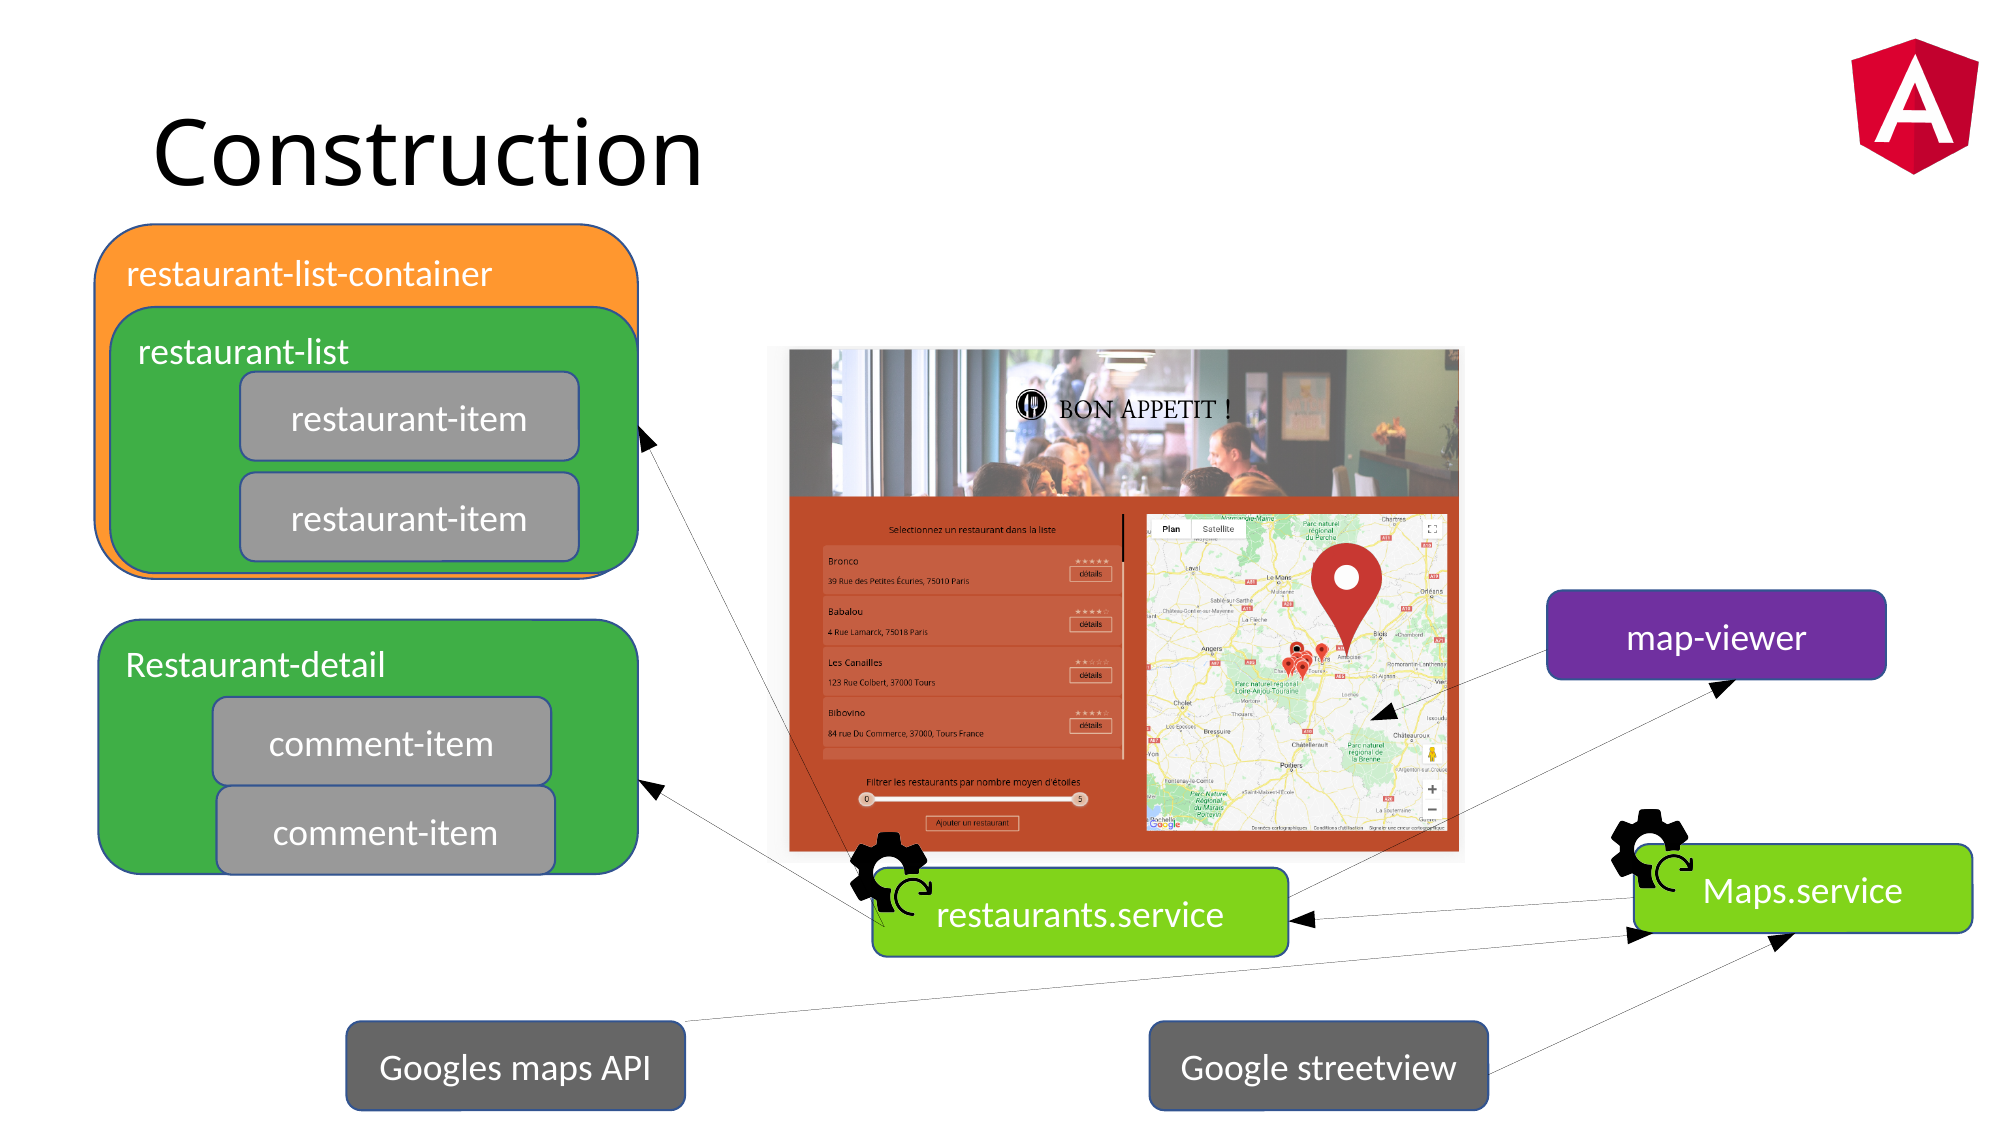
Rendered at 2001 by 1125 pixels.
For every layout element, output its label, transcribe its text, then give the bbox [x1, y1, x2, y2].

picture [767, 858, 775, 863]
picture [767, 691, 878, 916]
text_box comment-item [216, 785, 556, 875]
text_box map-viewer [1547, 590, 1886, 680]
picture [1611, 809, 1693, 892]
picture [767, 346, 1465, 916]
text_box comment-item [212, 696, 552, 786]
picture [850, 908, 864, 916]
text_box restaurant-list [110, 307, 638, 574]
text_box Maps.service [1633, 844, 1973, 934]
text_box restaurant-item [240, 371, 579, 461]
text_box restaurant-list-container [94, 224, 638, 579]
picture [1828, 17, 2000, 189]
text_box Googles maps API [346, 1021, 686, 1111]
picture [1362, 813, 1465, 863]
title Construction [136, 46, 1862, 265]
text_box restaurants.service [872, 867, 1289, 957]
text_box restaurant-item [240, 472, 579, 562]
text_box Restaurant-detail [98, 619, 638, 875]
text_box Google streetview [1149, 1021, 1489, 1111]
